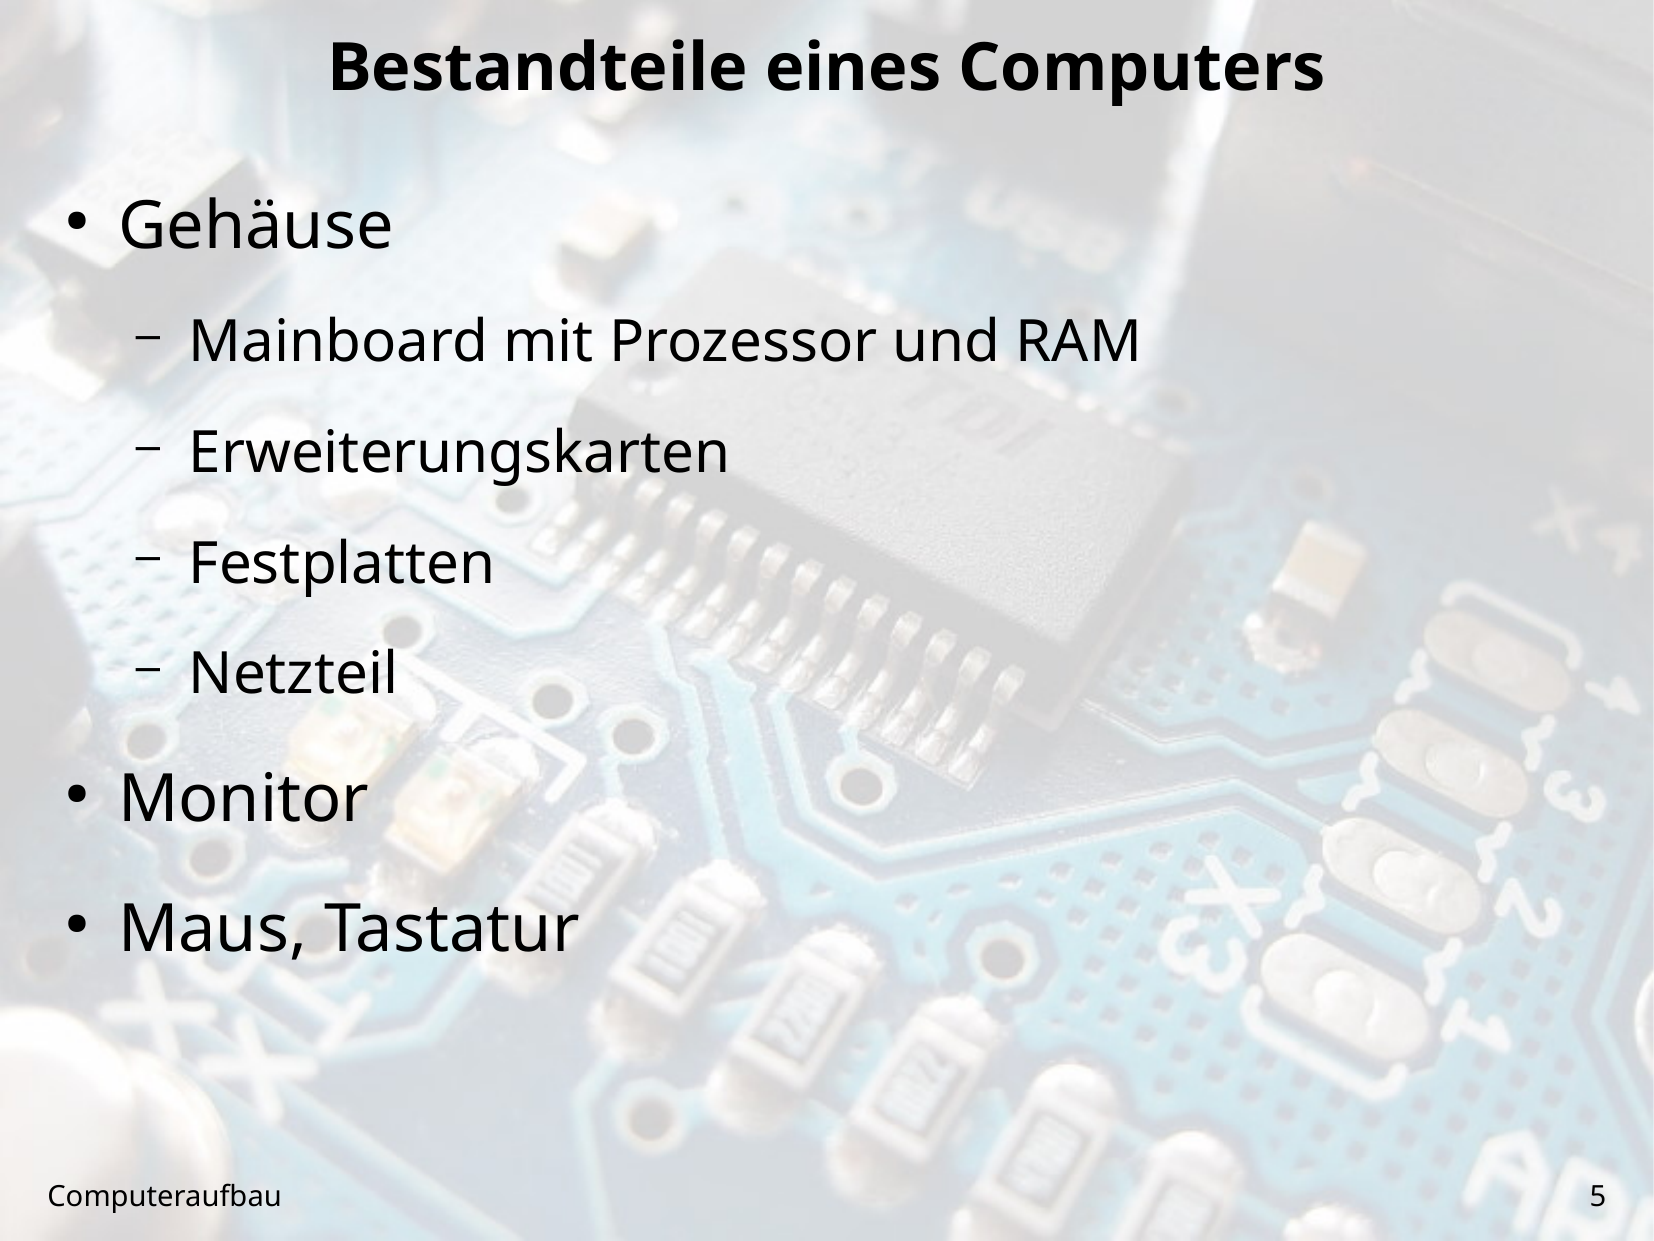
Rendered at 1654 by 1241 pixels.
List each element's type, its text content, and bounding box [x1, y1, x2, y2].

picture [0, 0, 1654, 1241]
list Gehäuse Mainboard mit Prozessor und RAM Erweiterungskarten Festplatten Netzteil Monitor Maus, Tastatur [47, 177, 1607, 1123]
title Bestandteile eines Computers [47, 11, 1607, 119]
